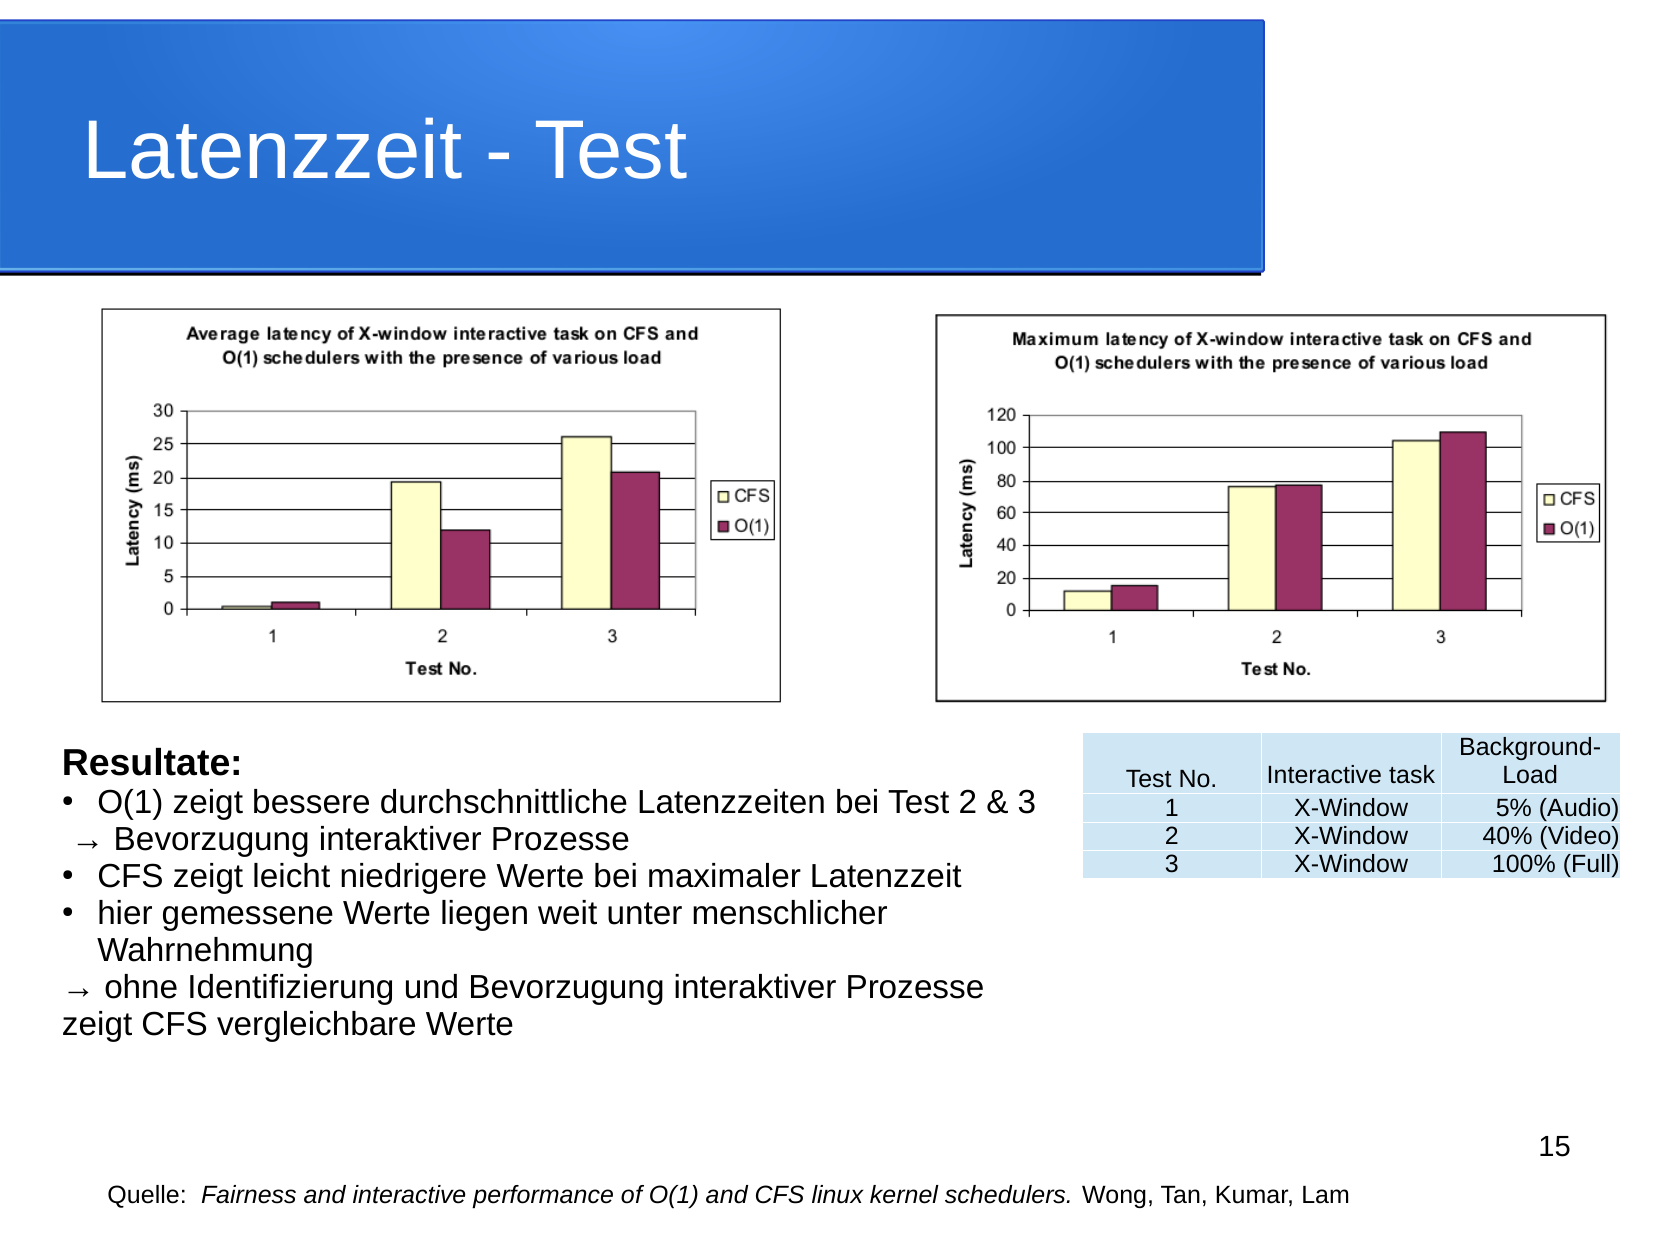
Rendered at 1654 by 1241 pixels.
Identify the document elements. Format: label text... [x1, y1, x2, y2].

table_cell 3 [1083, 851, 1261, 878]
picture [98, 305, 787, 706]
picture [932, 312, 1612, 707]
table_cell 5% (Audio) [1442, 794, 1620, 822]
table_header Test No. [1083, 733, 1261, 793]
table_cell 2 [1083, 823, 1261, 850]
text_box Resultate: O(1) zeigt bessere durchschnittliche Latenzzeiten bei Test 2 & 3 → Bevorzugung interaktiver Prozesse CFS zeigt leicht niedrigere Werte bei maximaler Latenzzeit hier gemessene Werte liegen weit unter menschlicher Wahrnehmung → ohne Identifizierung und Bevorzugung interaktiver Prozesse zeigt CFS vergleichbare Werte [47, 733, 1067, 1127]
table_cell 100% (Full) [1442, 851, 1620, 878]
table_cell X-Window [1262, 823, 1441, 850]
table_header Interactive task [1262, 733, 1441, 793]
text_box Quelle: Fairness and interactive performance of O(1) and CFS linux kernel schedulers. Wong, Tan, Kumar, Lam [92, 1173, 1365, 1217]
title Latenzzeit - Test [82, 47, 1235, 252]
table_cell X-Window [1262, 794, 1441, 822]
table_header Background-Load [1442, 733, 1620, 793]
table_cell X-Window [1262, 851, 1441, 878]
table_cell 1 [1083, 794, 1261, 822]
table_cell 40% (Video) [1442, 823, 1620, 850]
